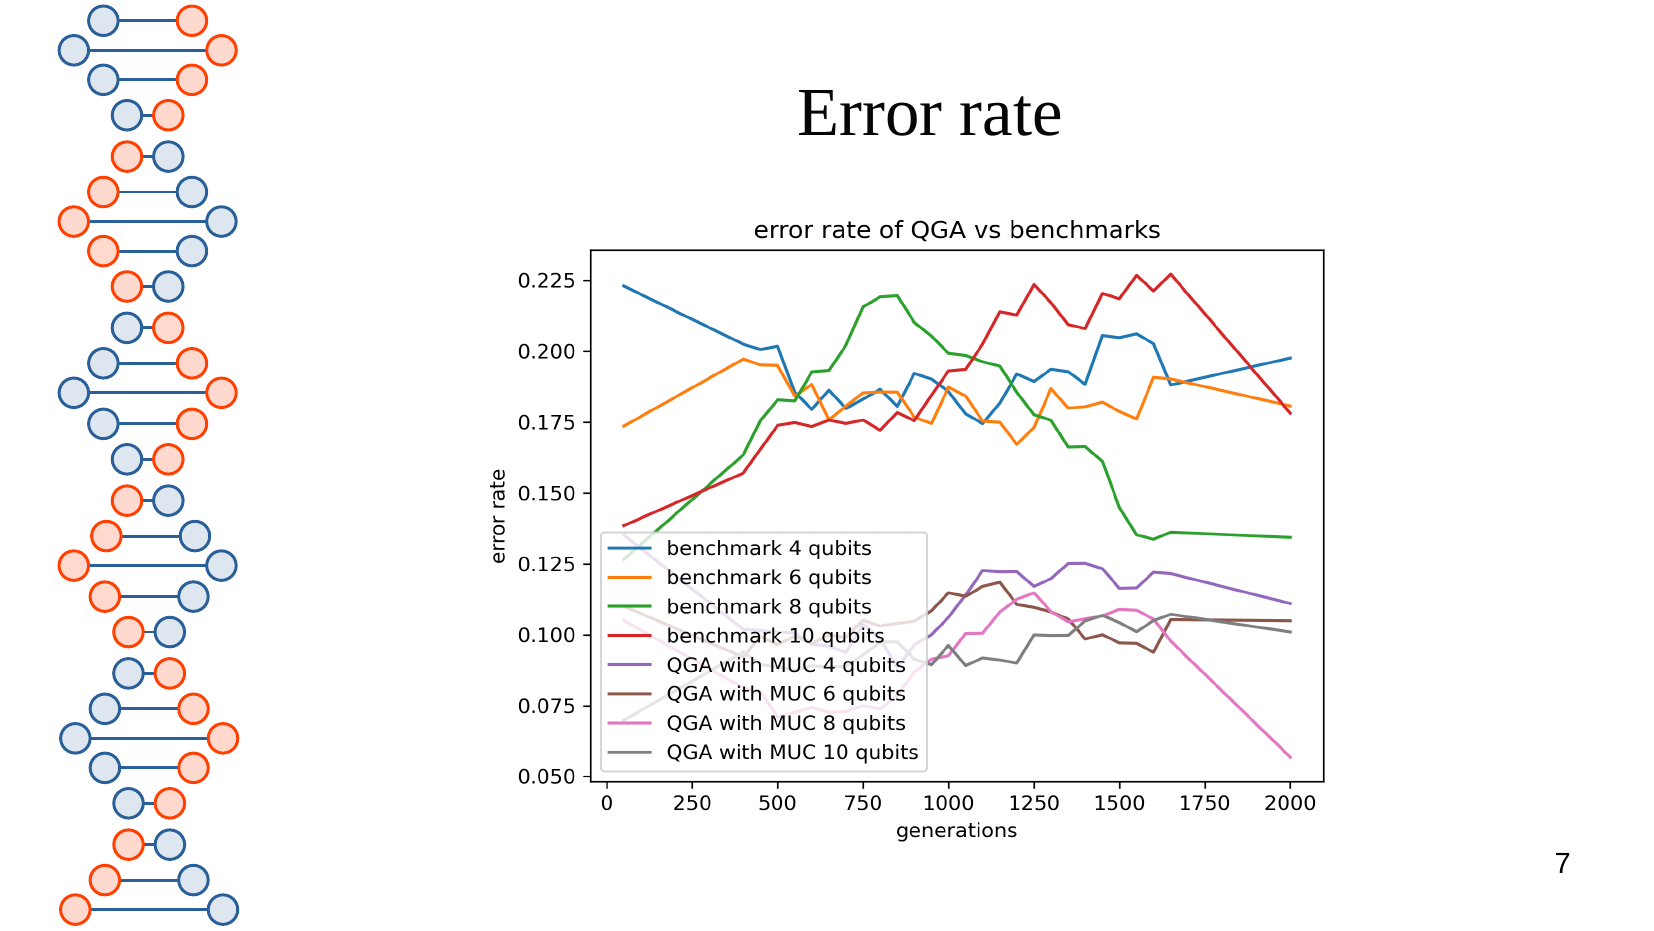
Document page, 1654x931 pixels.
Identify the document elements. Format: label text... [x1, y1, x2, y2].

title Error rate [265, 35, 1595, 189]
picture [472, 167, 1418, 857]
